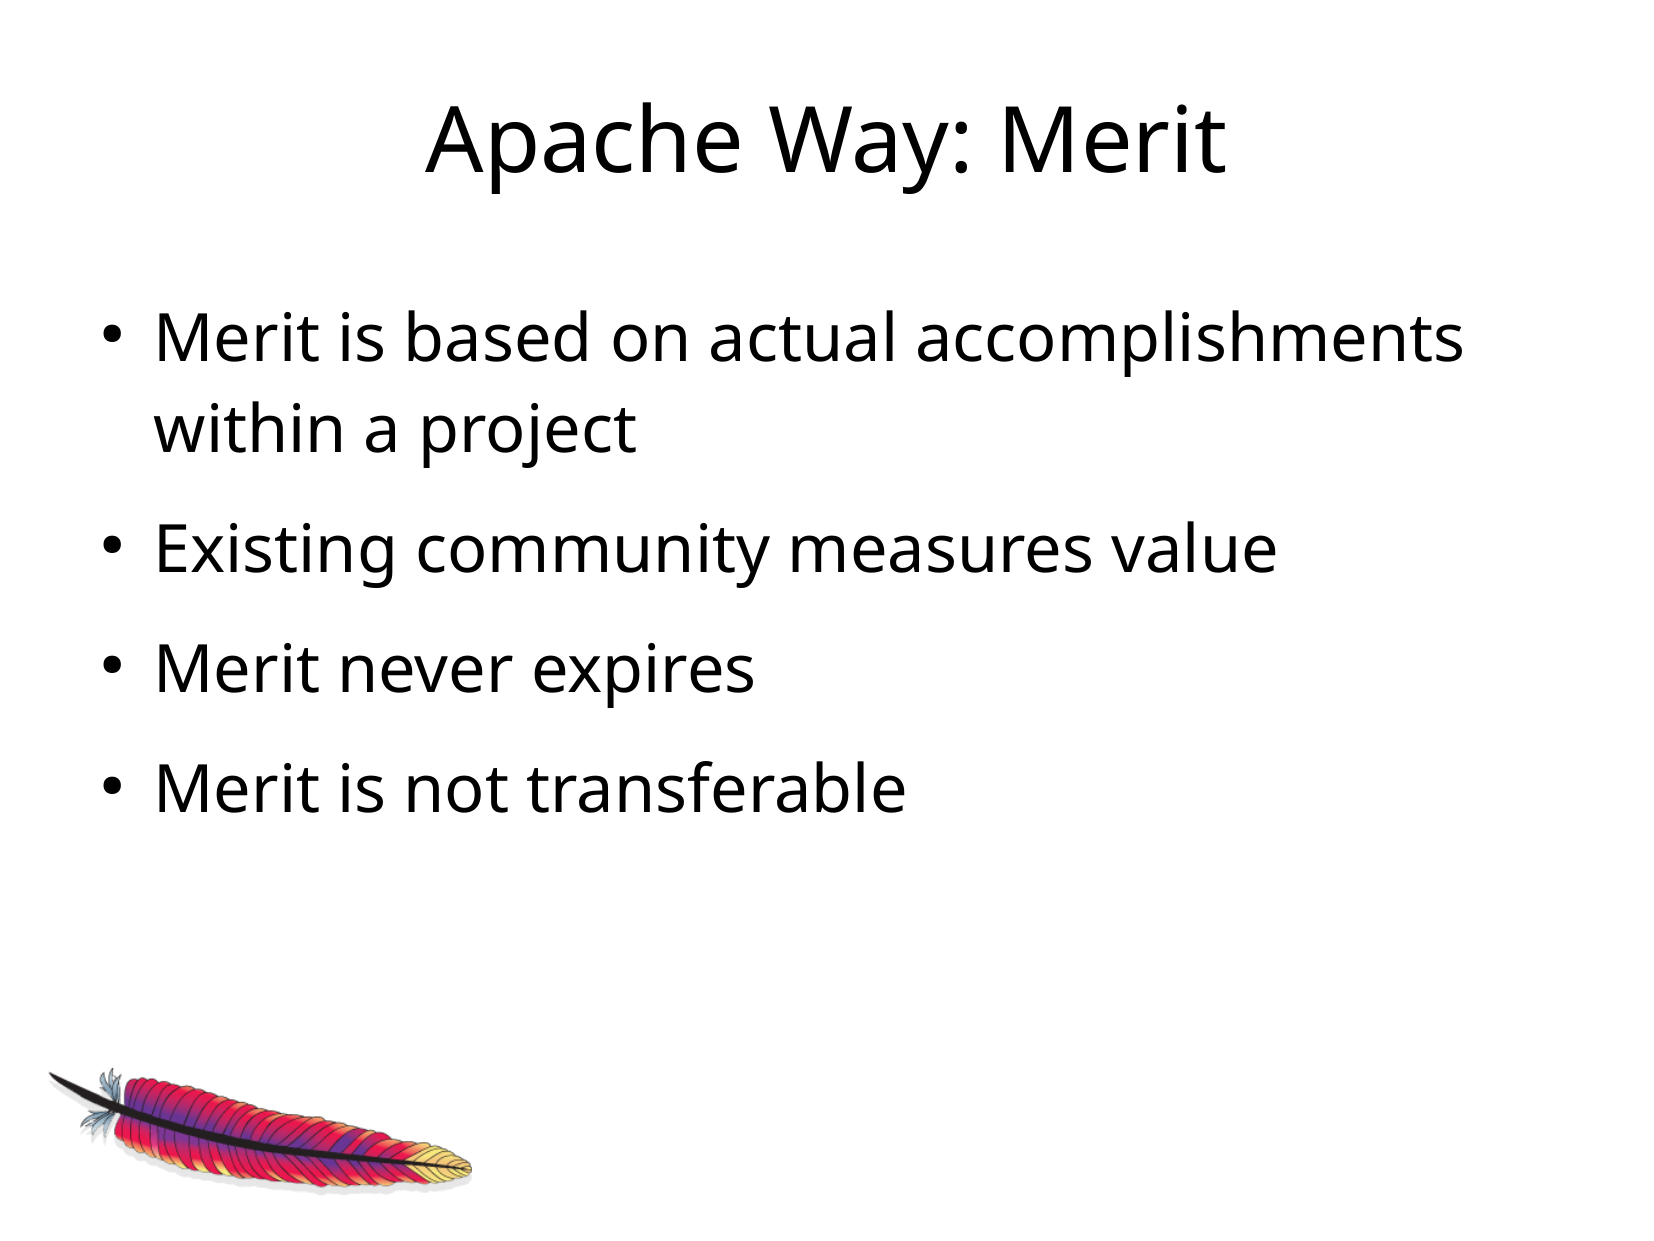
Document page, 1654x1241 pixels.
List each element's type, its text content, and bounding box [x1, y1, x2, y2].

title Apache Way: Merit [82, 49, 1571, 226]
picture [45, 1064, 477, 1200]
list Merit is based on actual accomplishments within a project Existing community measures value Merit never expires Merit is not transferable [82, 290, 1571, 1109]
